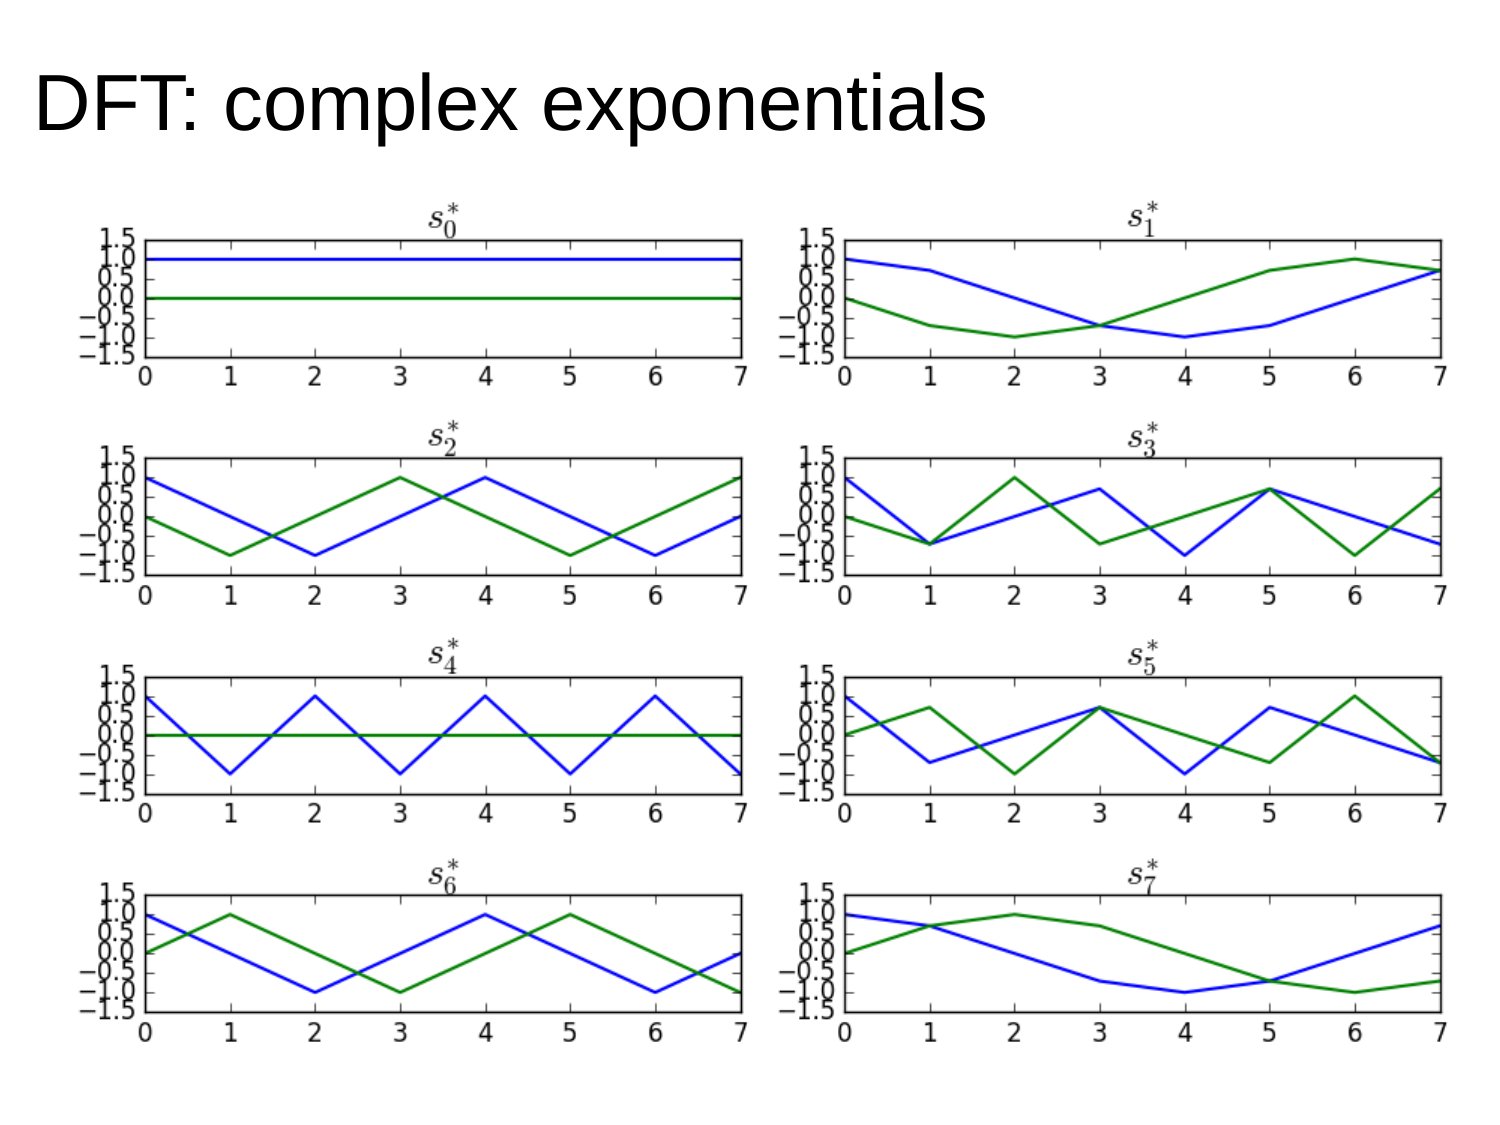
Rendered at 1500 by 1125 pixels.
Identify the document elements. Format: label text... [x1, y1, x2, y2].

picture [49, 171, 1475, 1072]
title DFT: complex exponentials [33, 9, 1384, 197]
